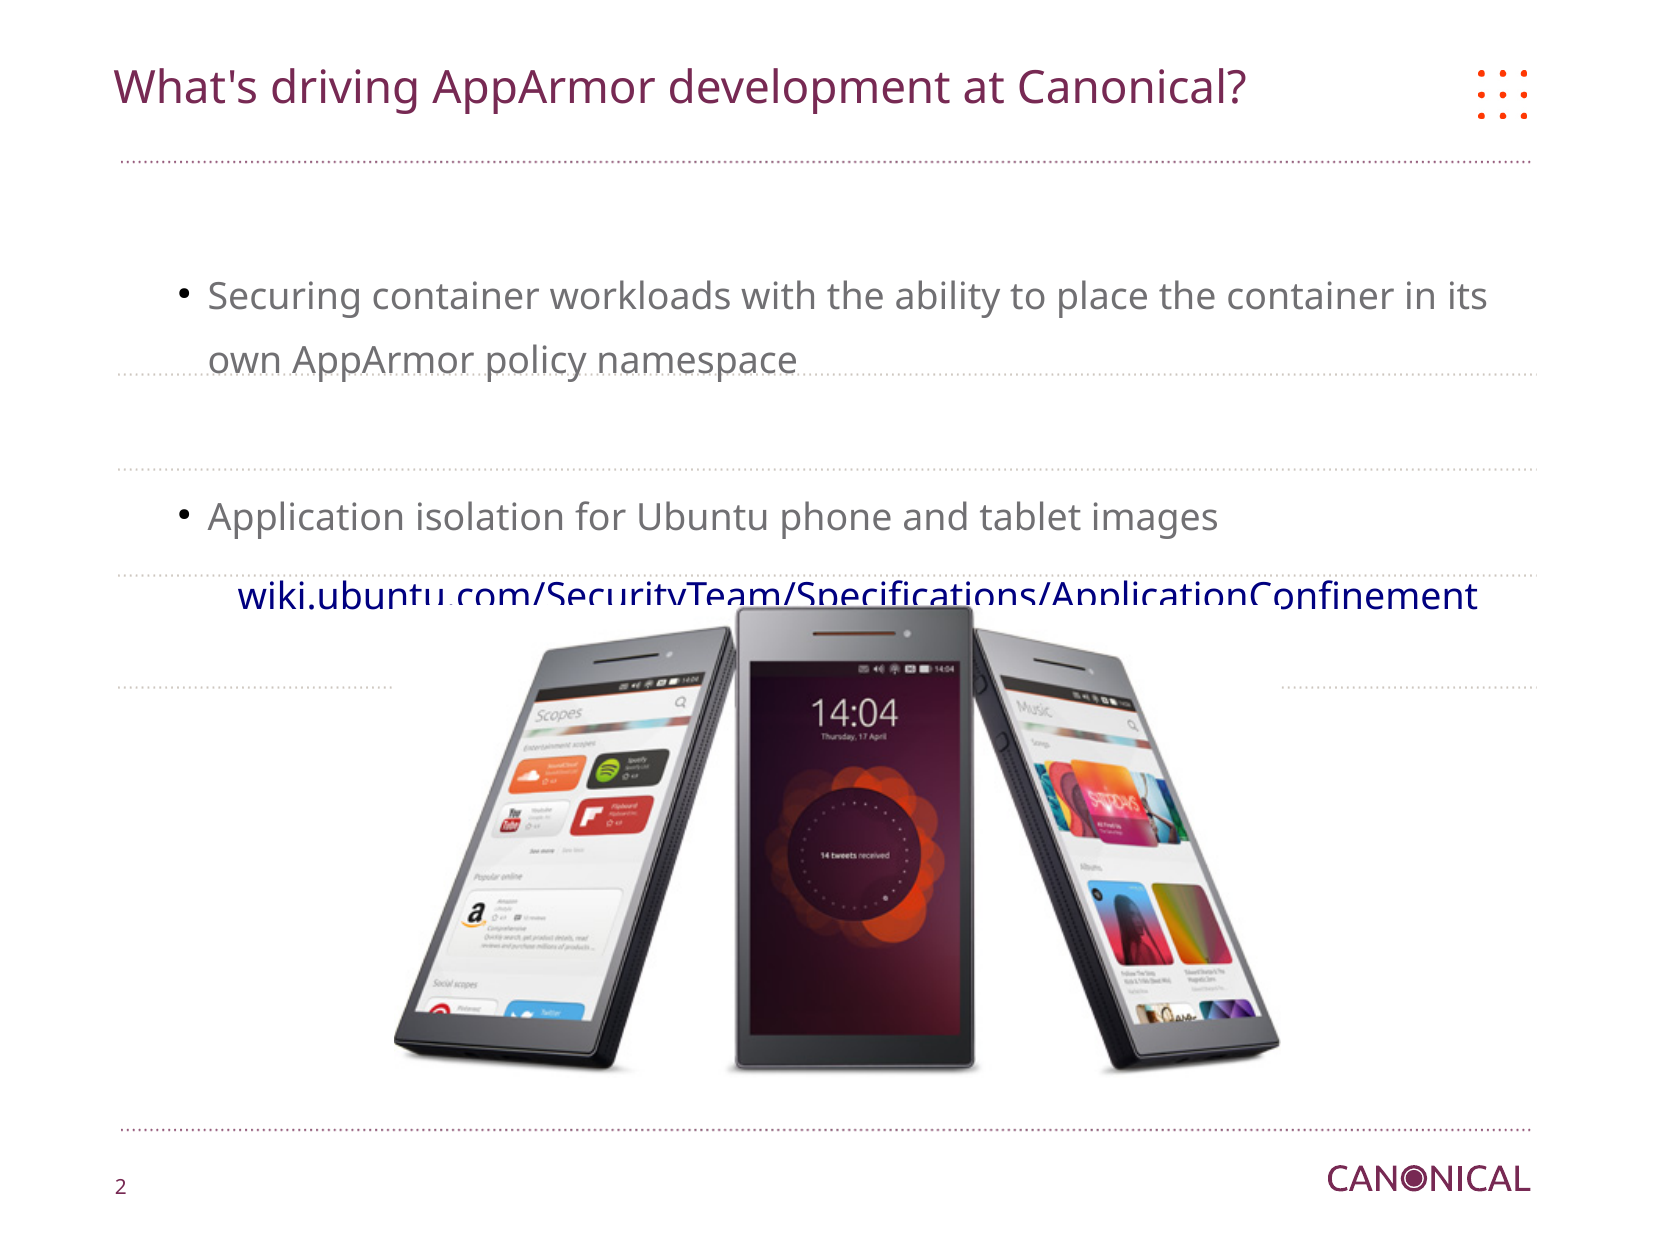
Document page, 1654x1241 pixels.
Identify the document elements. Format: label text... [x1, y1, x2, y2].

picture [111, 159, 1533, 166]
list Securing container workloads with the ability to place the container in its own AppArmor policy namespace Application isolation for Ubuntu phone and tablet images wiki.ubuntu.com/SecurityTeam/Specifications/ApplicationConfinement [147, 256, 1506, 591]
picture [1478, 70, 1527, 119]
picture [118, 605, 1537, 1078]
picture [118, 572, 147, 579]
picture [111, 1127, 1533, 1134]
picture [118, 372, 147, 378]
picture [1506, 372, 1537, 378]
picture [1506, 466, 1537, 473]
picture [1506, 572, 1537, 579]
picture [118, 466, 147, 473]
title What's driving AppArmor development at Canonical? [113, 59, 1382, 112]
